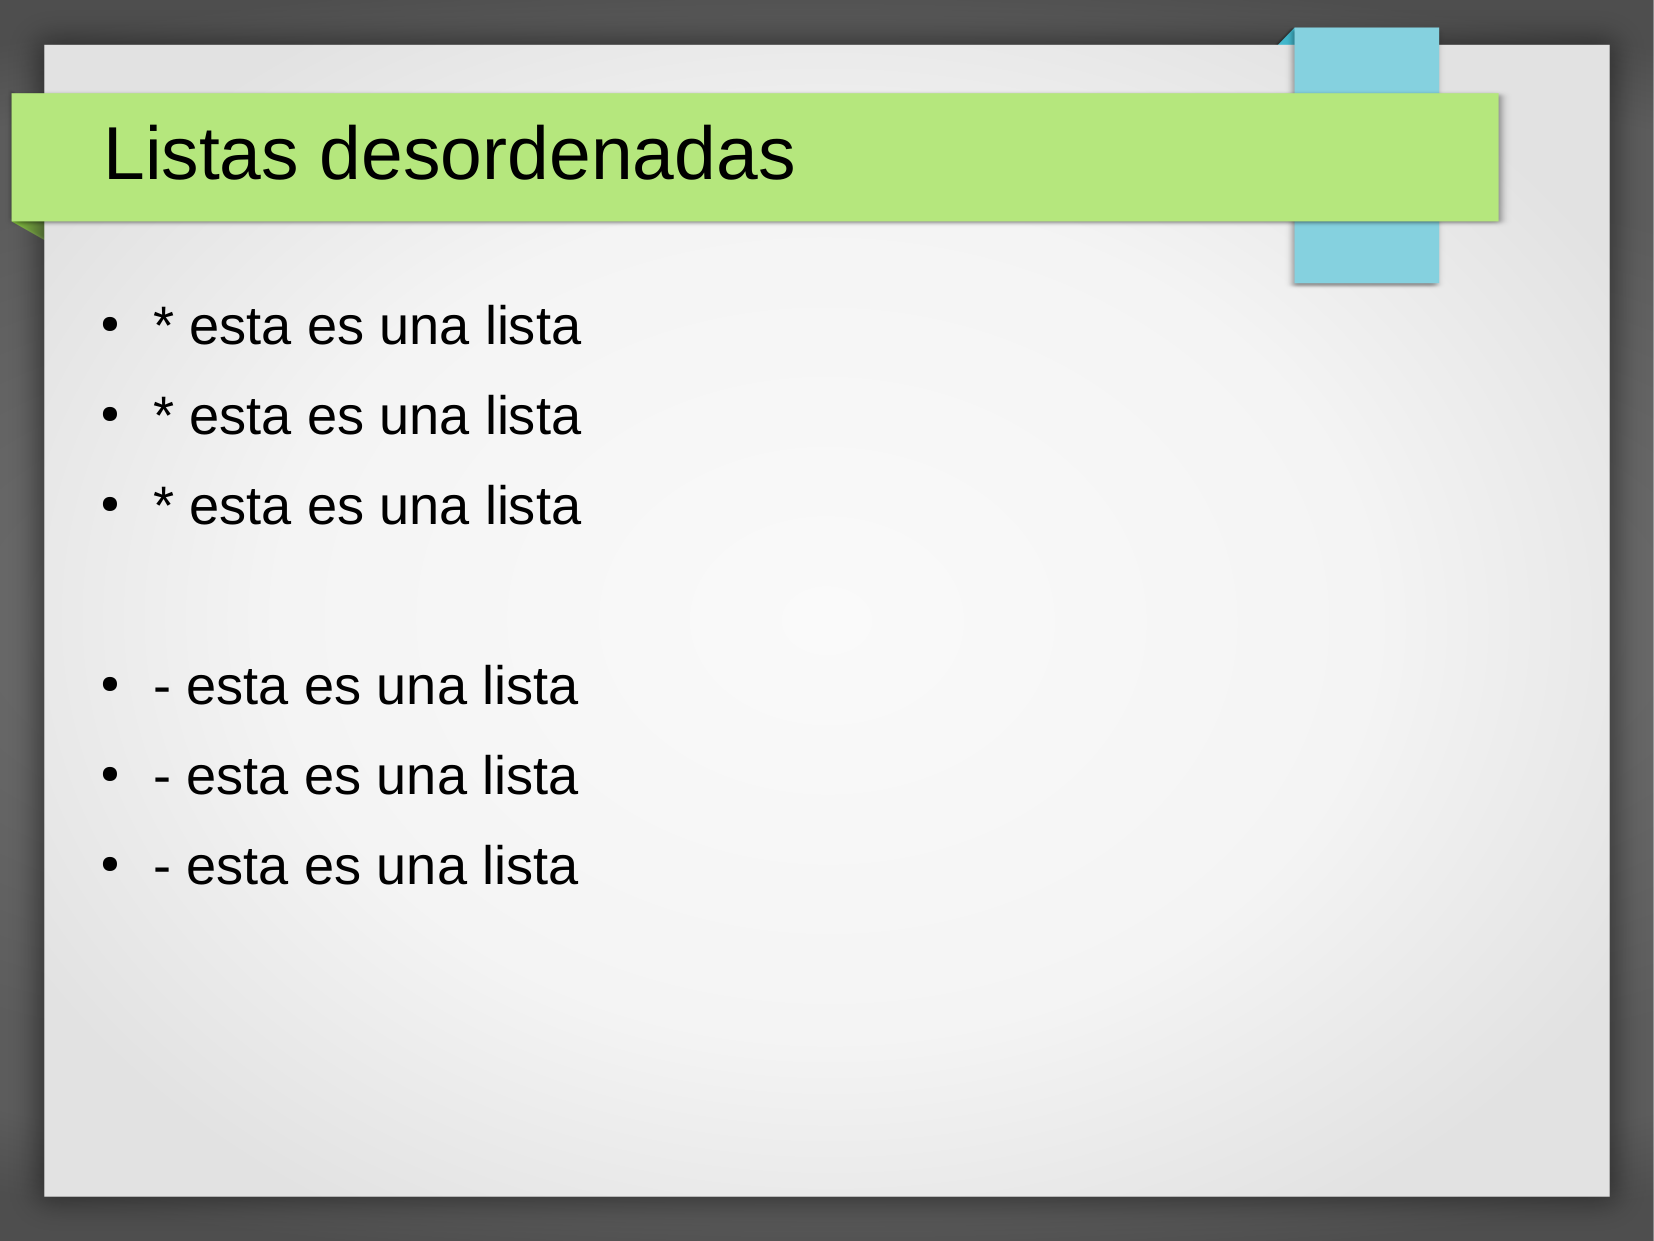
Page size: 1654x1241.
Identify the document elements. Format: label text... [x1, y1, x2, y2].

title Listas desordenadas [82, 94, 1264, 213]
picture [0, 0, 1654, 1241]
list * esta es una lista * esta es una lista * esta es una lista - esta es una lista - esta es una lista - esta es una lista [82, 295, 1571, 1015]
